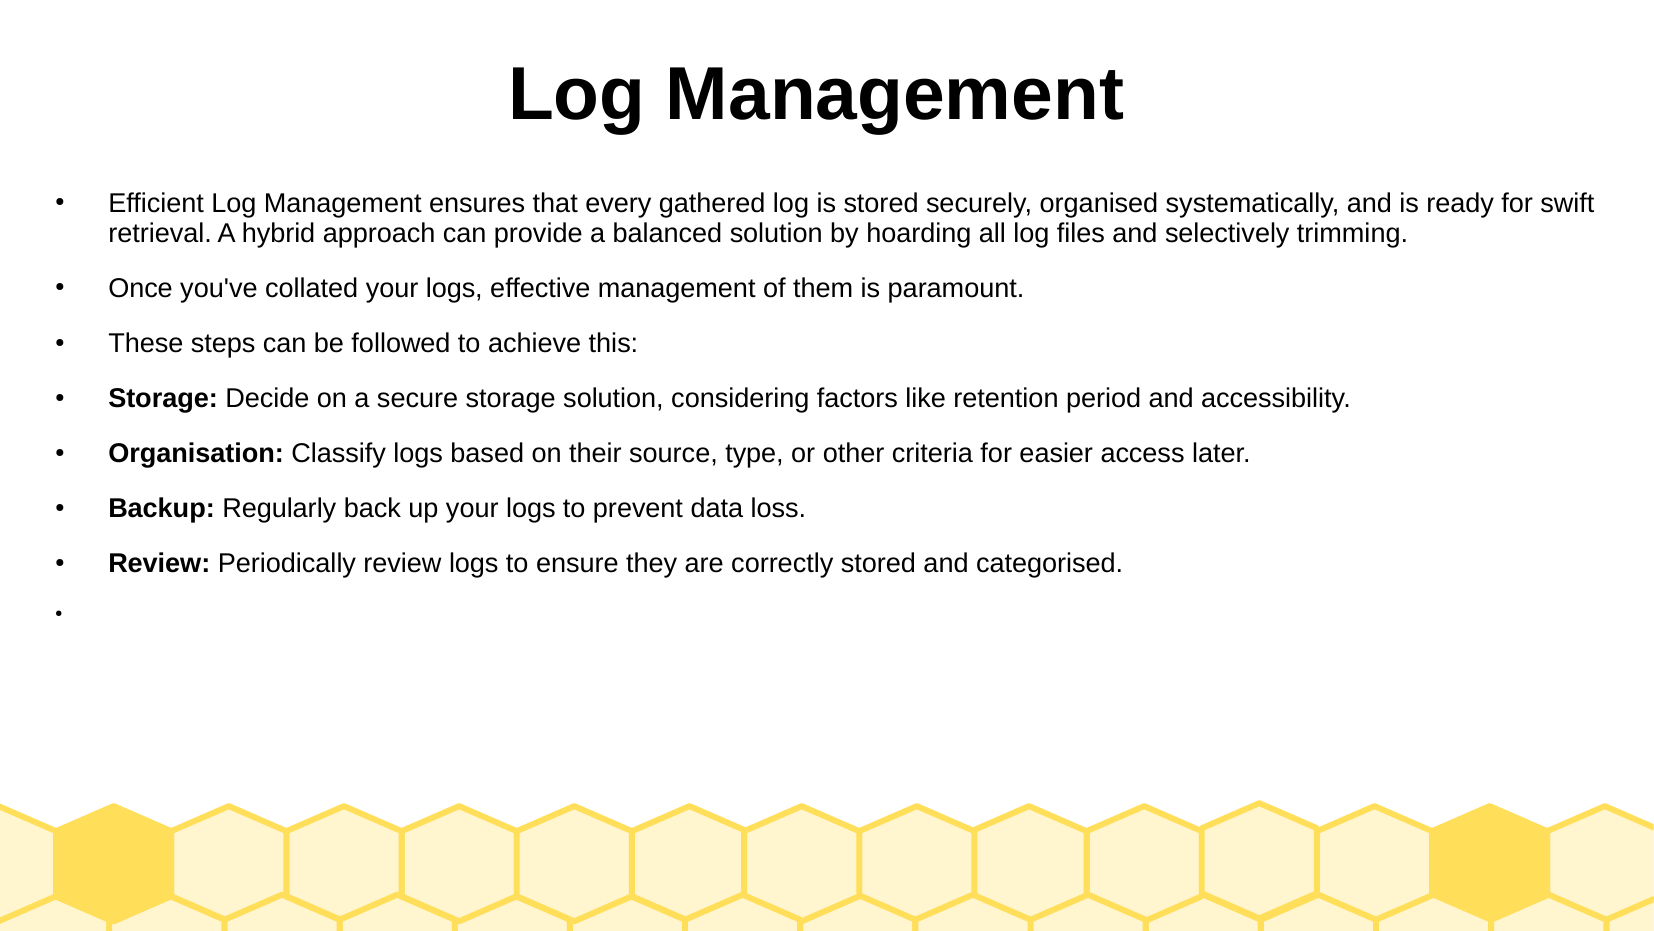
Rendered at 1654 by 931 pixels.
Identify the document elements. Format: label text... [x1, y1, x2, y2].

list Efficient Log Management ensures that every gathered log is stored securely, organised systematically, and is ready for swift retrieval. A hybrid approach can provide a balanced solution by hoarding all log files and selectively trimming. Once you've collated your logs, effective management of them is paramount. These steps can be followed to achieve this: Storage: Decide on a secure storage solution, considering factors like retention period and accessibility. Organisation: Classify logs based on their source, type, or other criteria for easier access later. Backup: Regularly back up your logs to prevent data loss. Review: Periodically review logs to ensure they are correctly stored and categorised. [37, 187, 1613, 901]
title Log Management [82, 37, 1571, 151]
